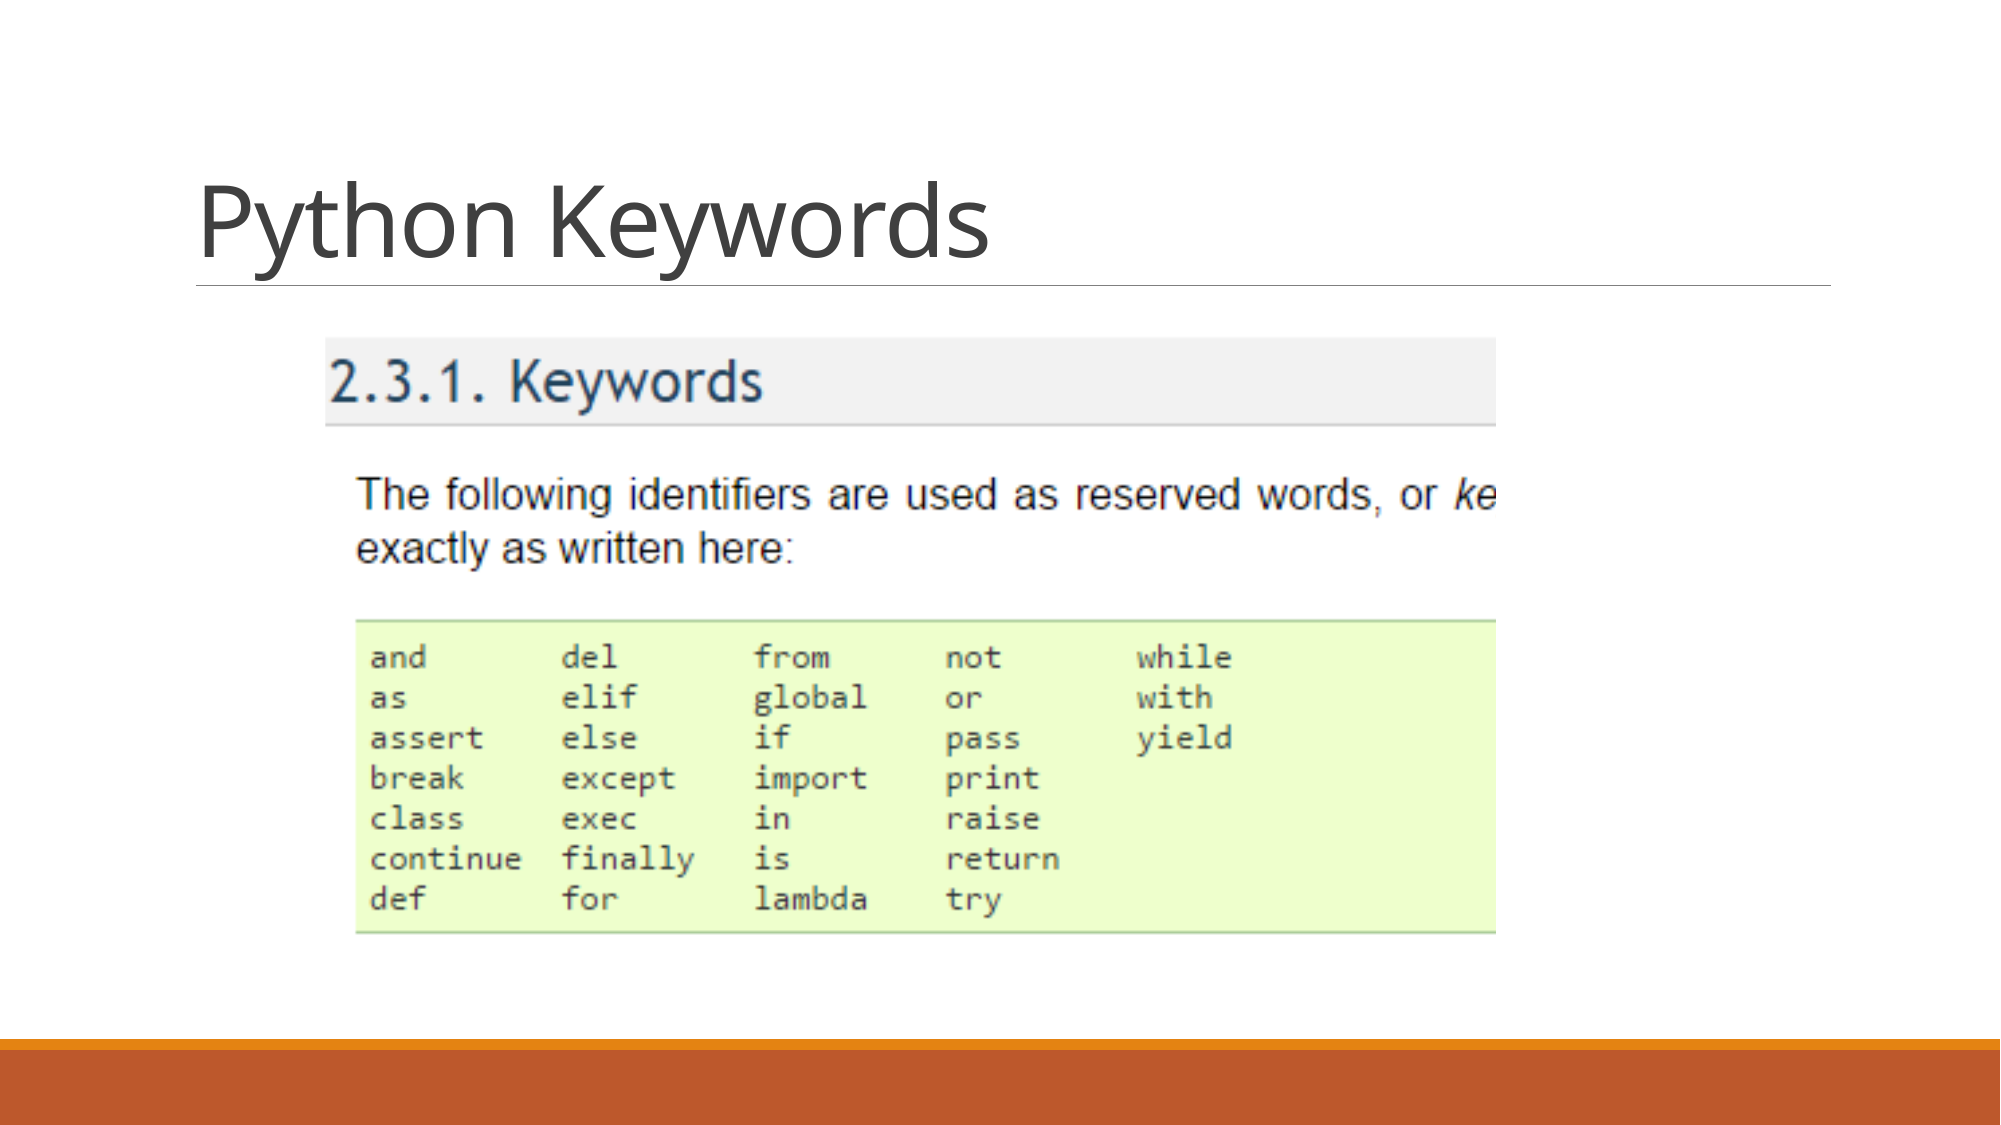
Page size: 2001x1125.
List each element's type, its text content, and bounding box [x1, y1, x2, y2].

title Python Keywords [180, 47, 1831, 286]
picture [325, 322, 1496, 955]
